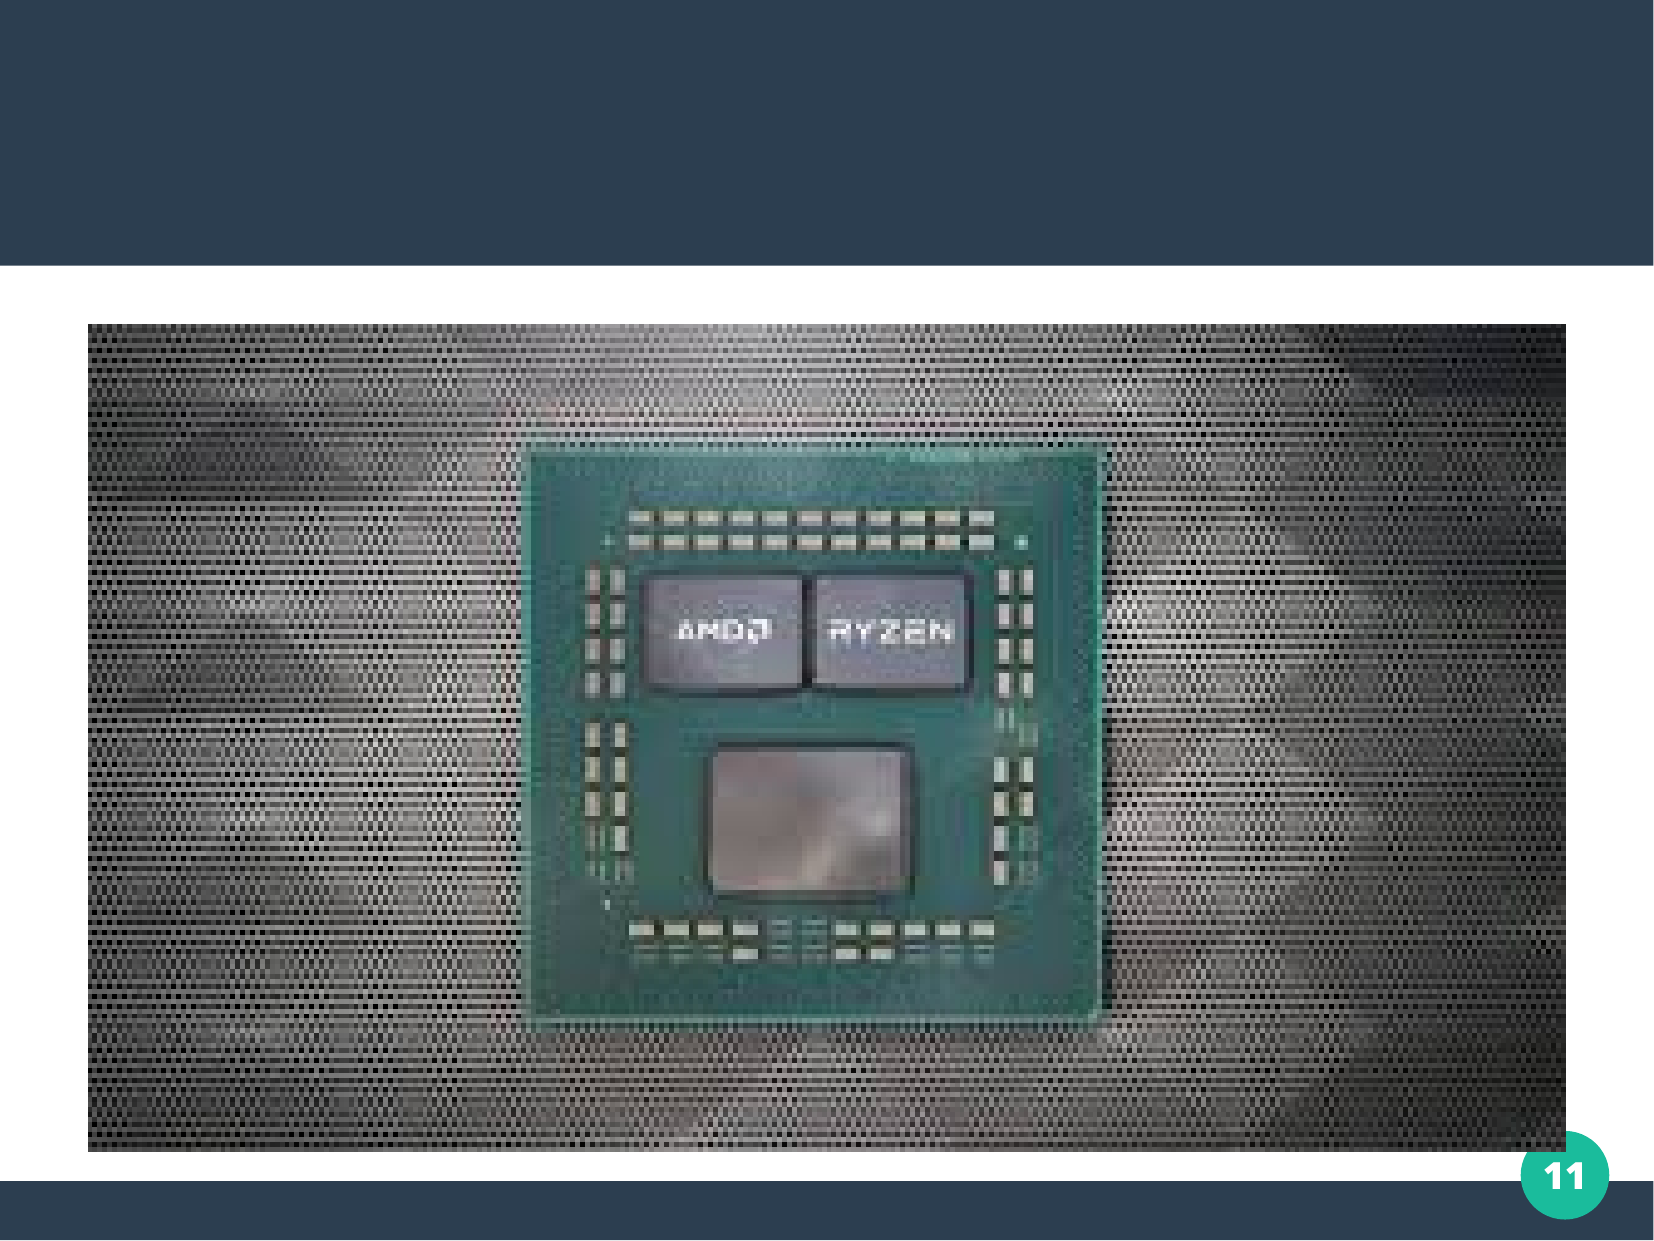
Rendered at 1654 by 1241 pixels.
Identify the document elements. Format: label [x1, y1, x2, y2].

picture [88, 324, 1566, 1152]
